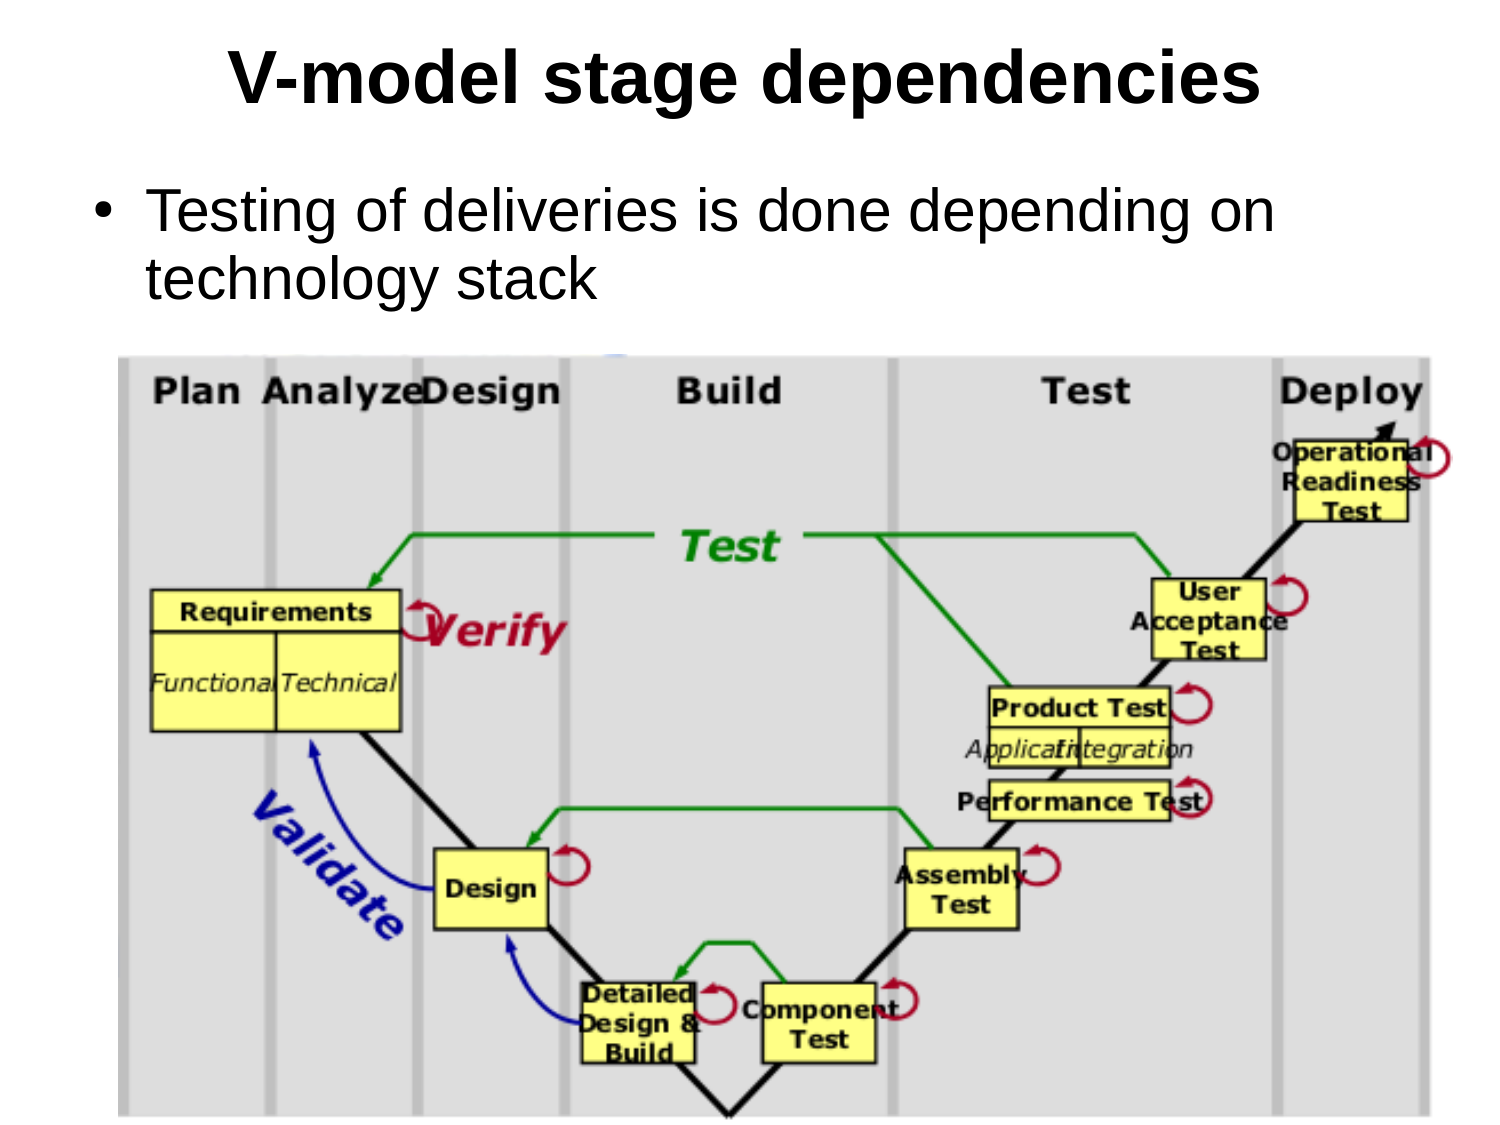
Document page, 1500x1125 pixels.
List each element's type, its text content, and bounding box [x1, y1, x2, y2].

title V-model stage dependencies [70, 11, 1421, 144]
list Testing of deliveries is done depending on technology stack [75, 176, 1395, 339]
picture [118, 354, 1453, 1123]
